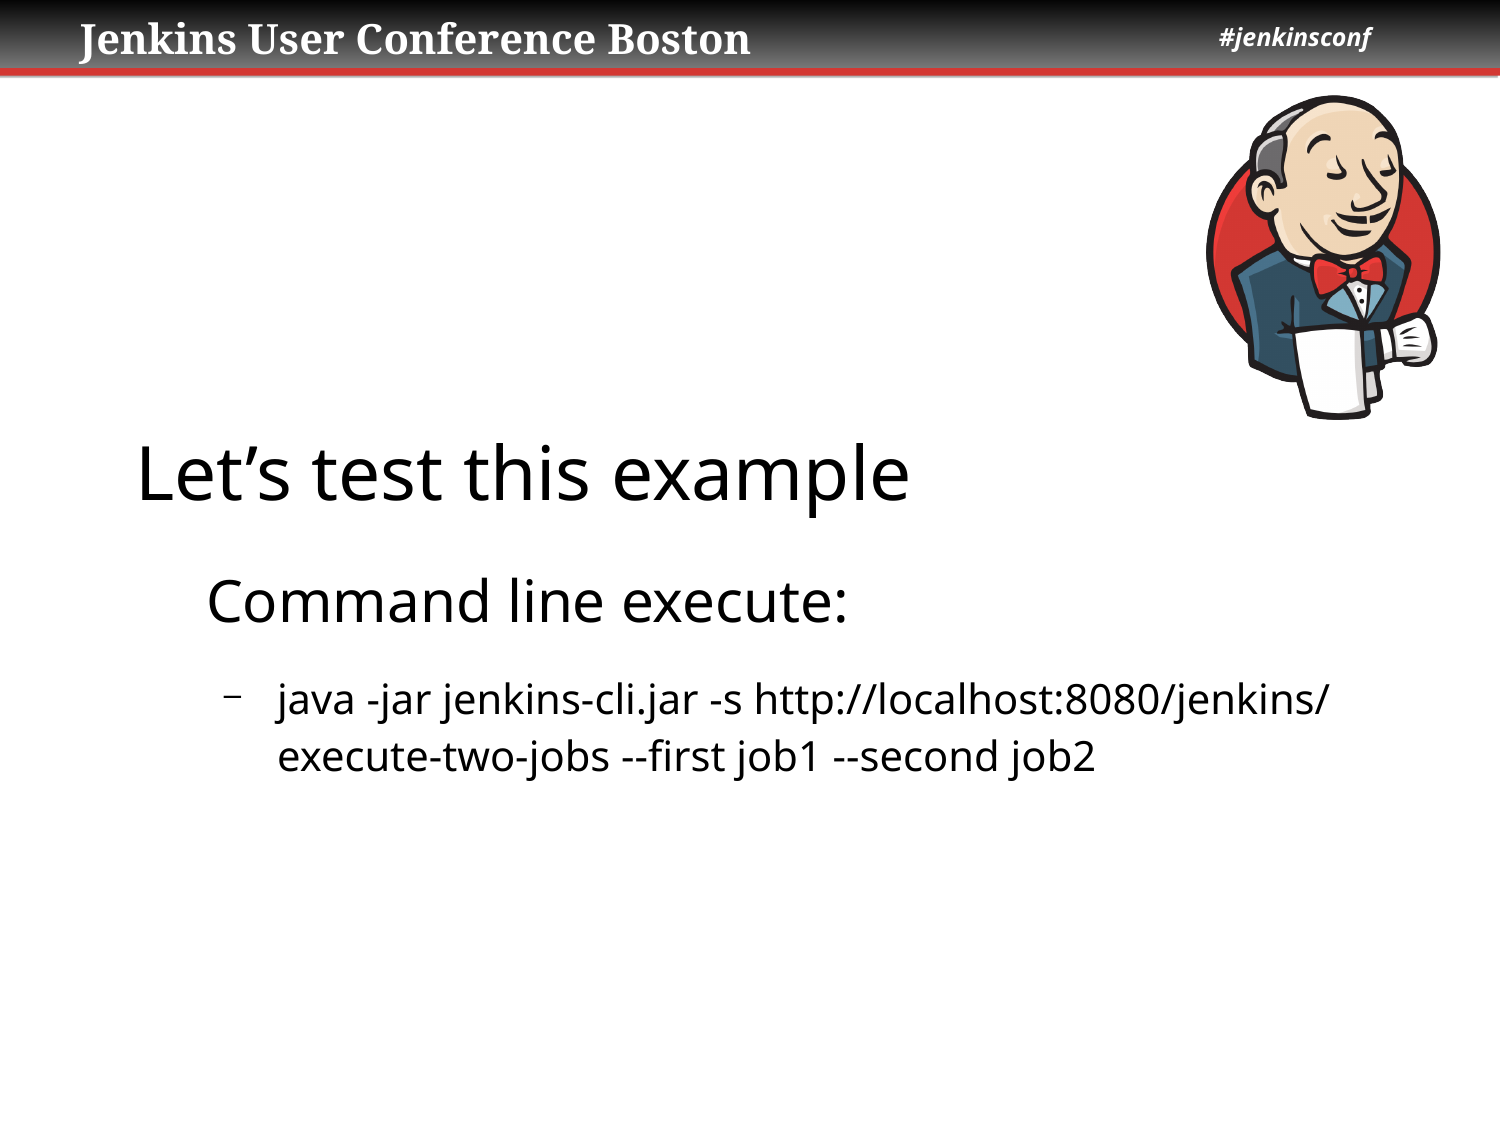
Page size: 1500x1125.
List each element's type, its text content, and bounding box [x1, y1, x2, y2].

list Command line execute: java -jar jenkins-cli.jar -s http://localhost:8080/jenkins/ execute-two-jobs --first job1 --second job2 [135, 234, 1425, 1025]
picture [1206, 95, 1441, 420]
